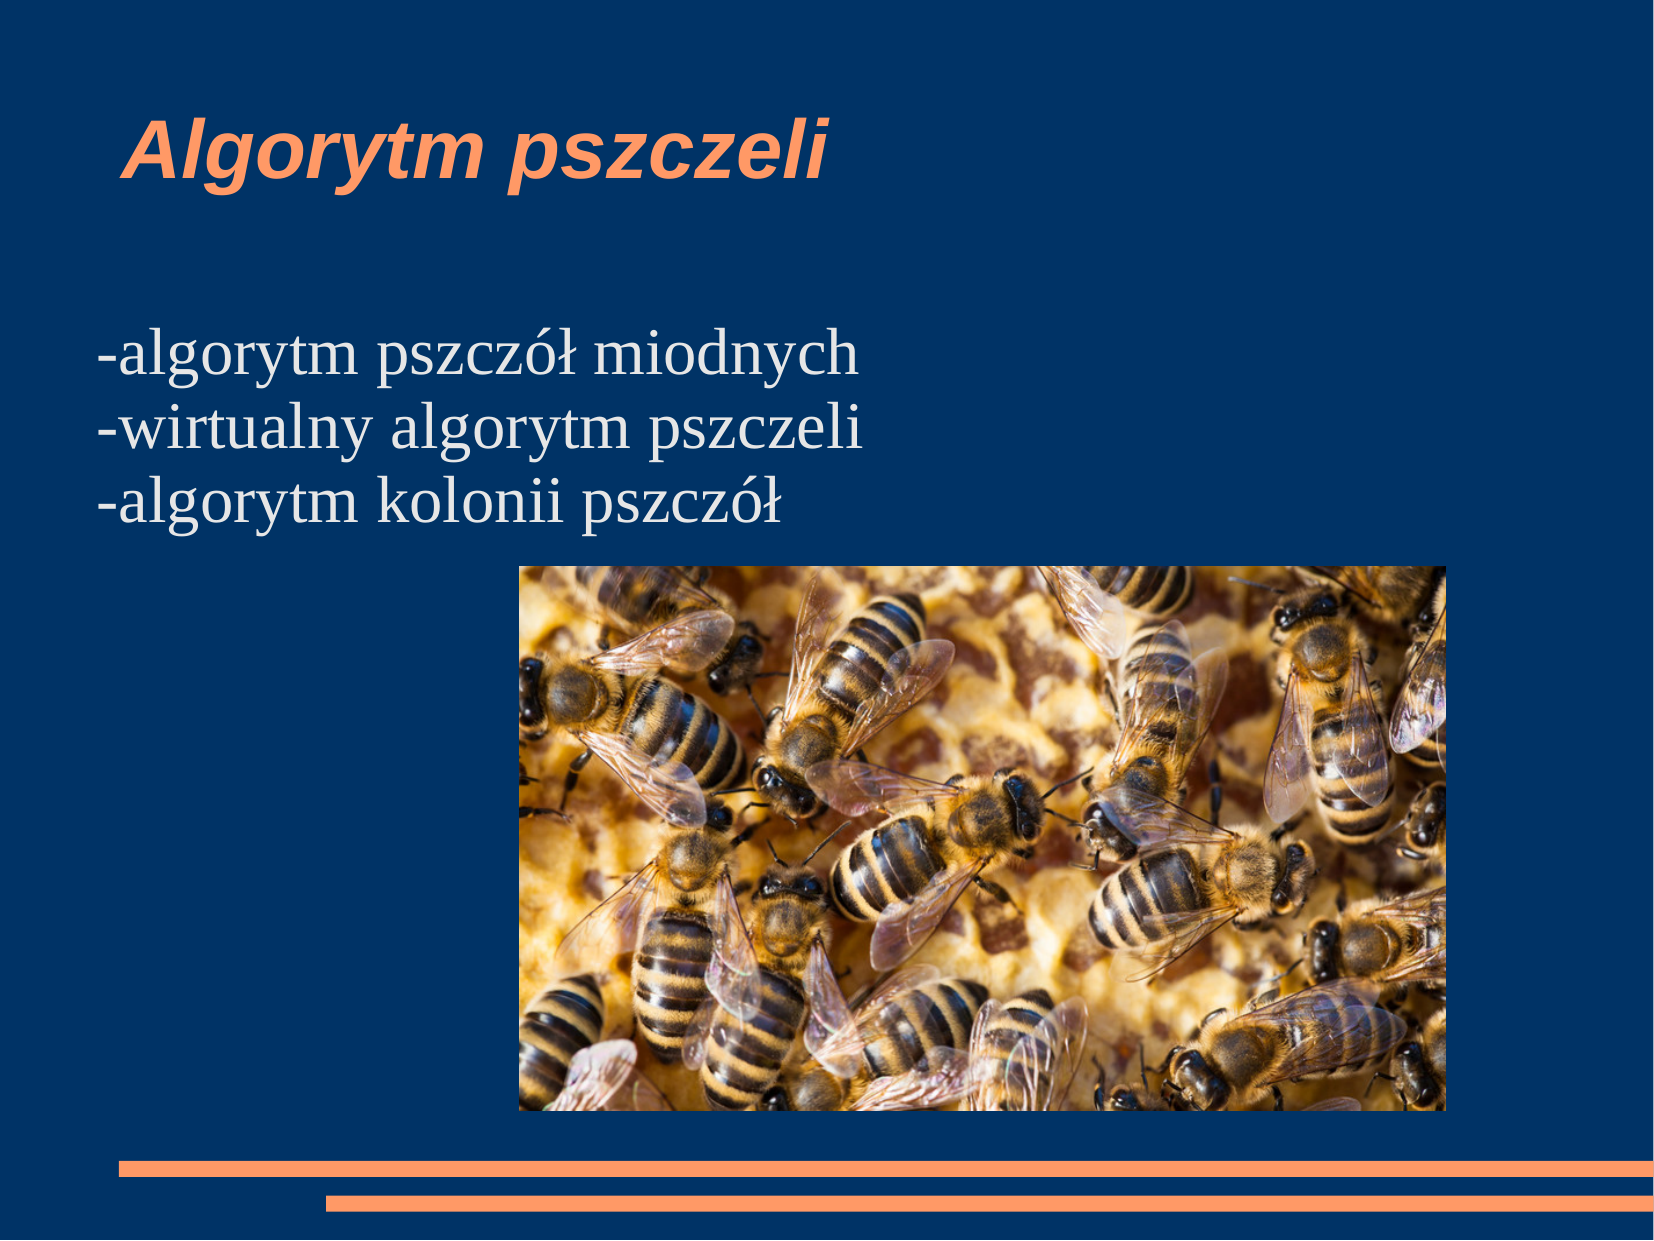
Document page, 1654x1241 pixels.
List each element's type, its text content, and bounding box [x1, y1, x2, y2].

picture [519, 566, 1446, 1111]
list -algorytm pszczół miodnych -wirtualny algorytm pszczeli -algorytm kolonii pszczół [96, 241, 1536, 1052]
title Algorytm pszczeli [121, 46, 1534, 241]
